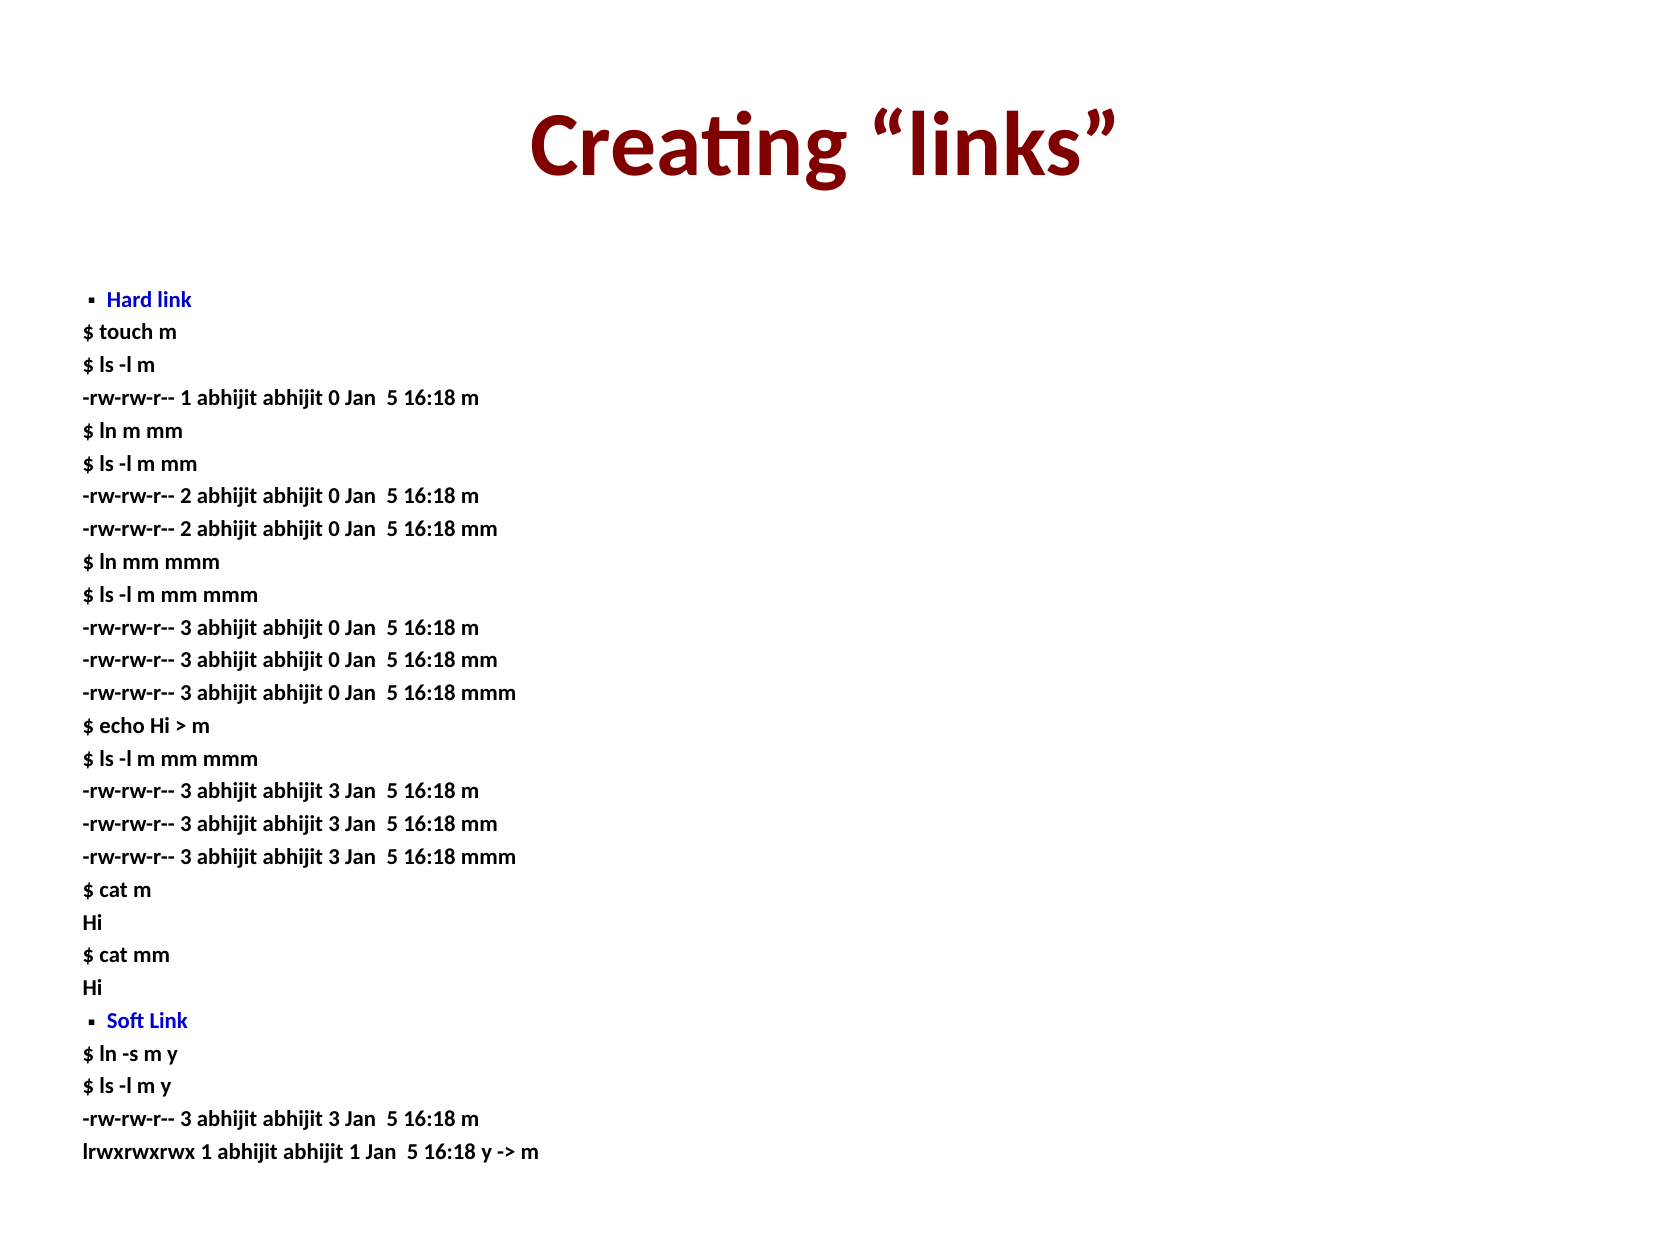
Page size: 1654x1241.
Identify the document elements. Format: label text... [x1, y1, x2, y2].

list Hard link $ touch m $ ls -l m -rw-rw-r-- 1 abhijit abhijit 0 Jan 5 16:18 m $ ln m mm $ ls -l m mm -rw-rw-r-- 2 abhijit abhijit 0 Jan 5 16:18 m -rw-rw-r-- 2 abhijit abhijit 0 Jan 5 16:18 mm $ ln mm mmm $ ls -l m mm mmm -rw-rw-r-- 3 abhijit abhijit 0 Jan 5 16:18 m -rw-rw-r-- 3 abhijit abhijit 0 Jan 5 16:18 mm -rw-rw-r-- 3 abhijit abhijit 0 Jan 5 16:18 mmm $ echo Hi > m $ ls -l m mm mmm -rw-rw-r-- 3 abhijit abhijit 3 Jan 5 16:18 m -rw-rw-r-- 3 abhijit abhijit 3 Jan 5 16:18 mm -rw-rw-r-- 3 abhijit abhijit 3 Jan 5 16:18 mmm $ cat m Hi $ cat mm Hi Soft Link $ ln -s m y $ ls -l m y -rw-rw-r-- 3 abhijit abhijit 3 Jan 5 16:18 m lrwxrwxrwx 1 abhijit abhijit 1 Jan 5 16:18 y -> m [82, 290, 1630, 1182]
title Creating “links” [82, 49, 1571, 257]
